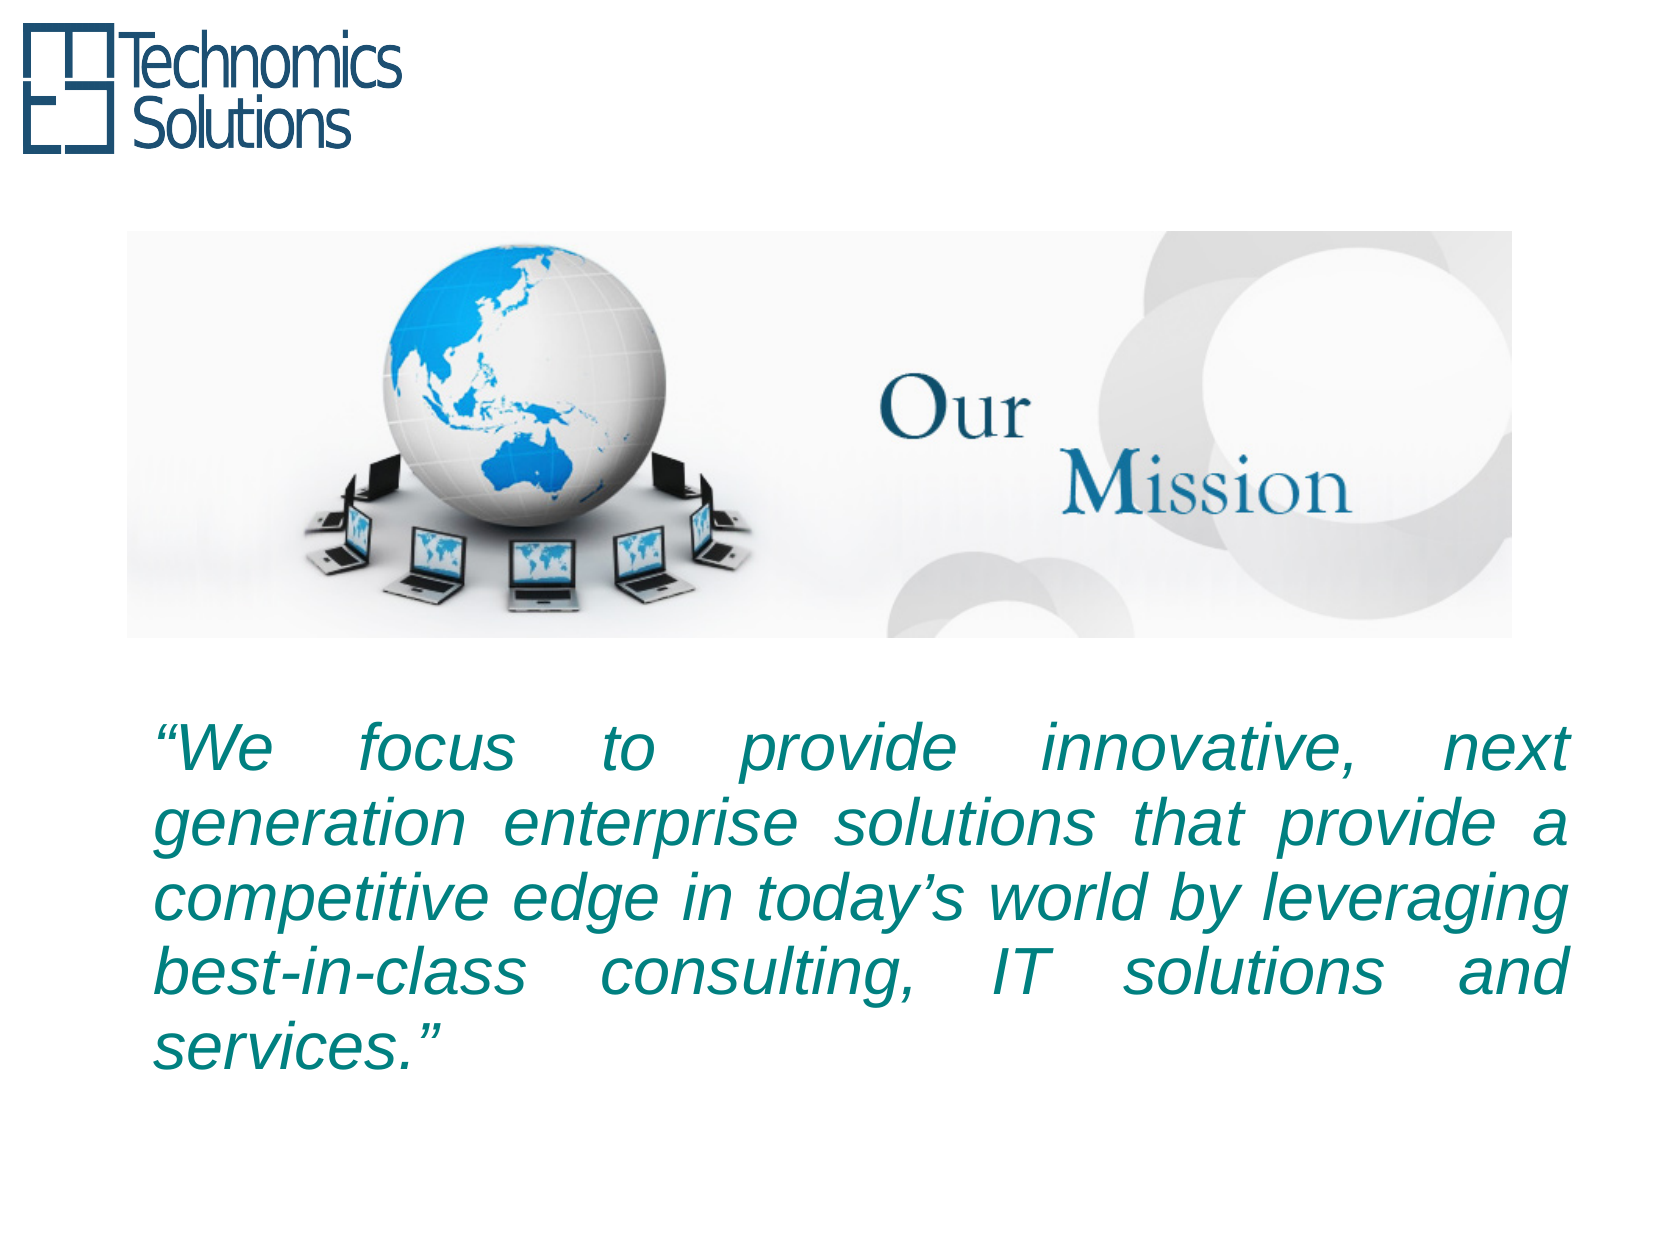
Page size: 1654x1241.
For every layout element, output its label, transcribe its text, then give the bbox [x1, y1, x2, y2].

list “We focus to provide innovative, next generation enterprise solutions that provide a competitive edge in today’s world by leveraging best-in-class consulting, IT solutions and services.” [82, 709, 1571, 1241]
picture [127, 231, 1512, 638]
picture [23, 23, 402, 154]
